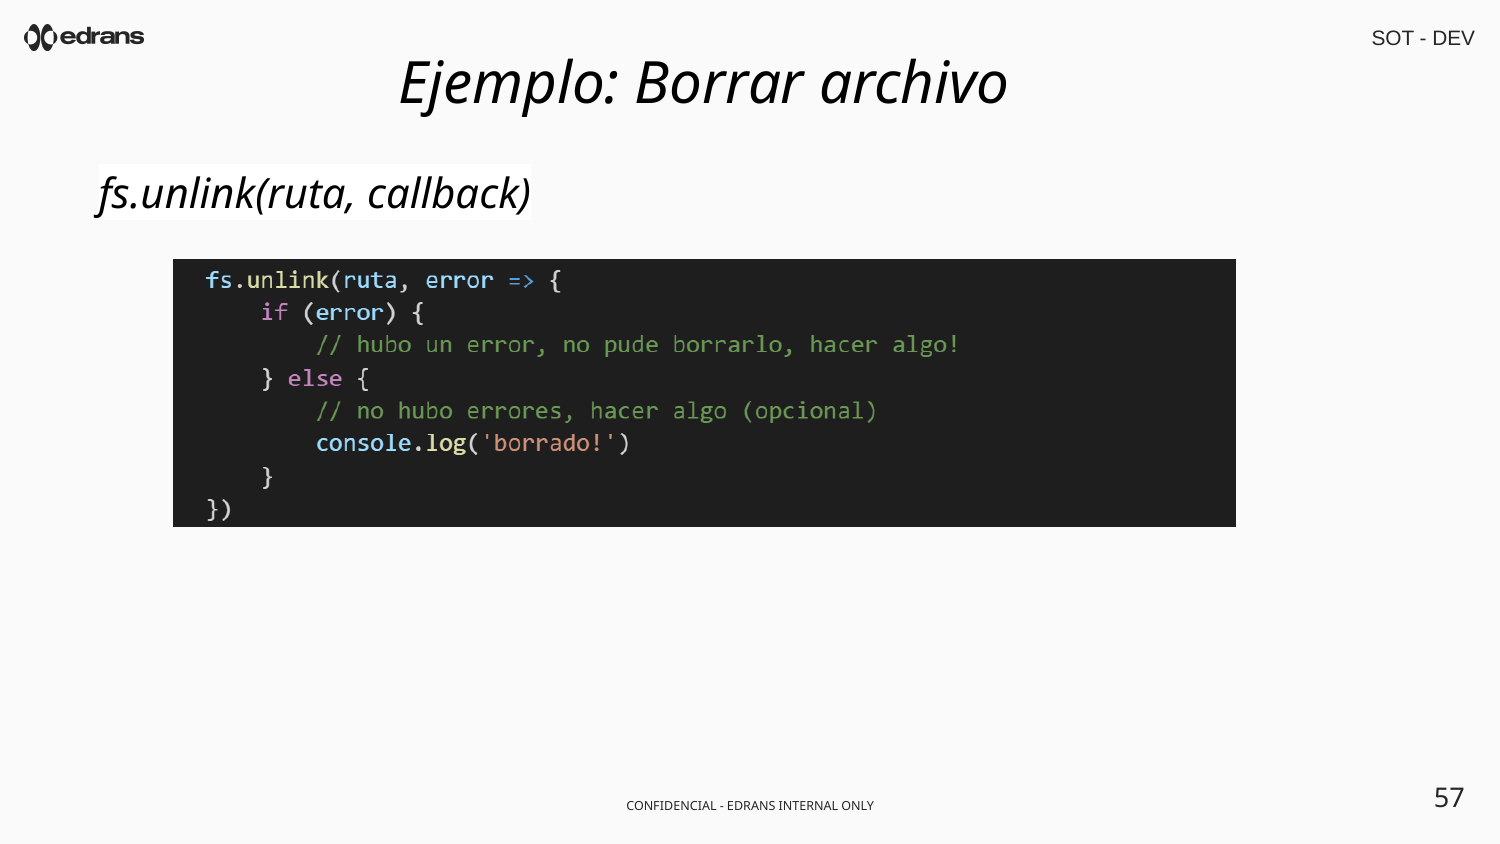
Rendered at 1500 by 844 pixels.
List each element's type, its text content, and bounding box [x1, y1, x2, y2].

picture [24, 24, 144, 51]
text_box Ejemplo: Borrar archivo [155, 30, 1253, 143]
text_box SOT - DEV [1266, 24, 1475, 51]
text_box CONFIDENCIAL - EDRANS INTERNAL ONLY [613, 797, 887, 814]
slide_number <número> [1389, 764, 1480, 830]
picture [173, 259, 1236, 527]
text_box fs.unlink(ruta, callback) [83, 143, 1296, 746]
